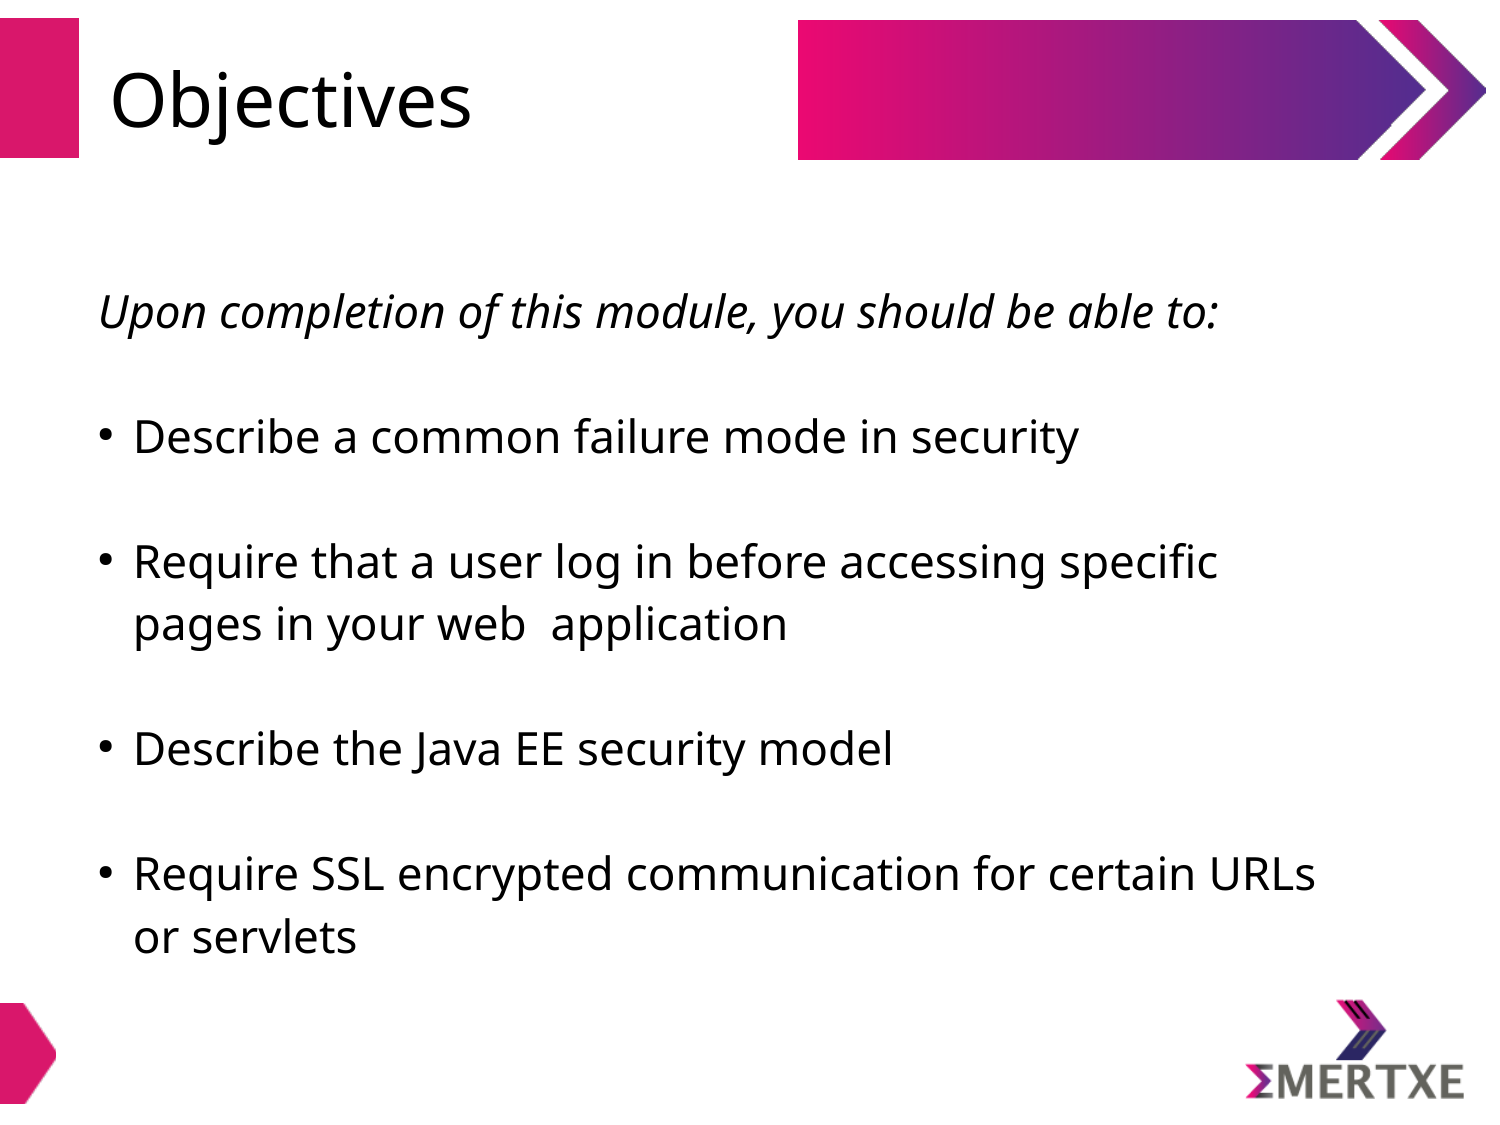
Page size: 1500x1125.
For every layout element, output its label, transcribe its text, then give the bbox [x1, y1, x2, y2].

text_box Objectives [94, 39, 768, 142]
picture [798, 20, 1486, 160]
picture [1245, 996, 1465, 1099]
text_box Upon completion of this module, you should be able to: Describe a common failure mode in security Require that a user log in before accessing specific pages in your web application Describe the Java EE security model Require SSL encrypted communication for certain URLs or servlets [82, 271, 1371, 980]
